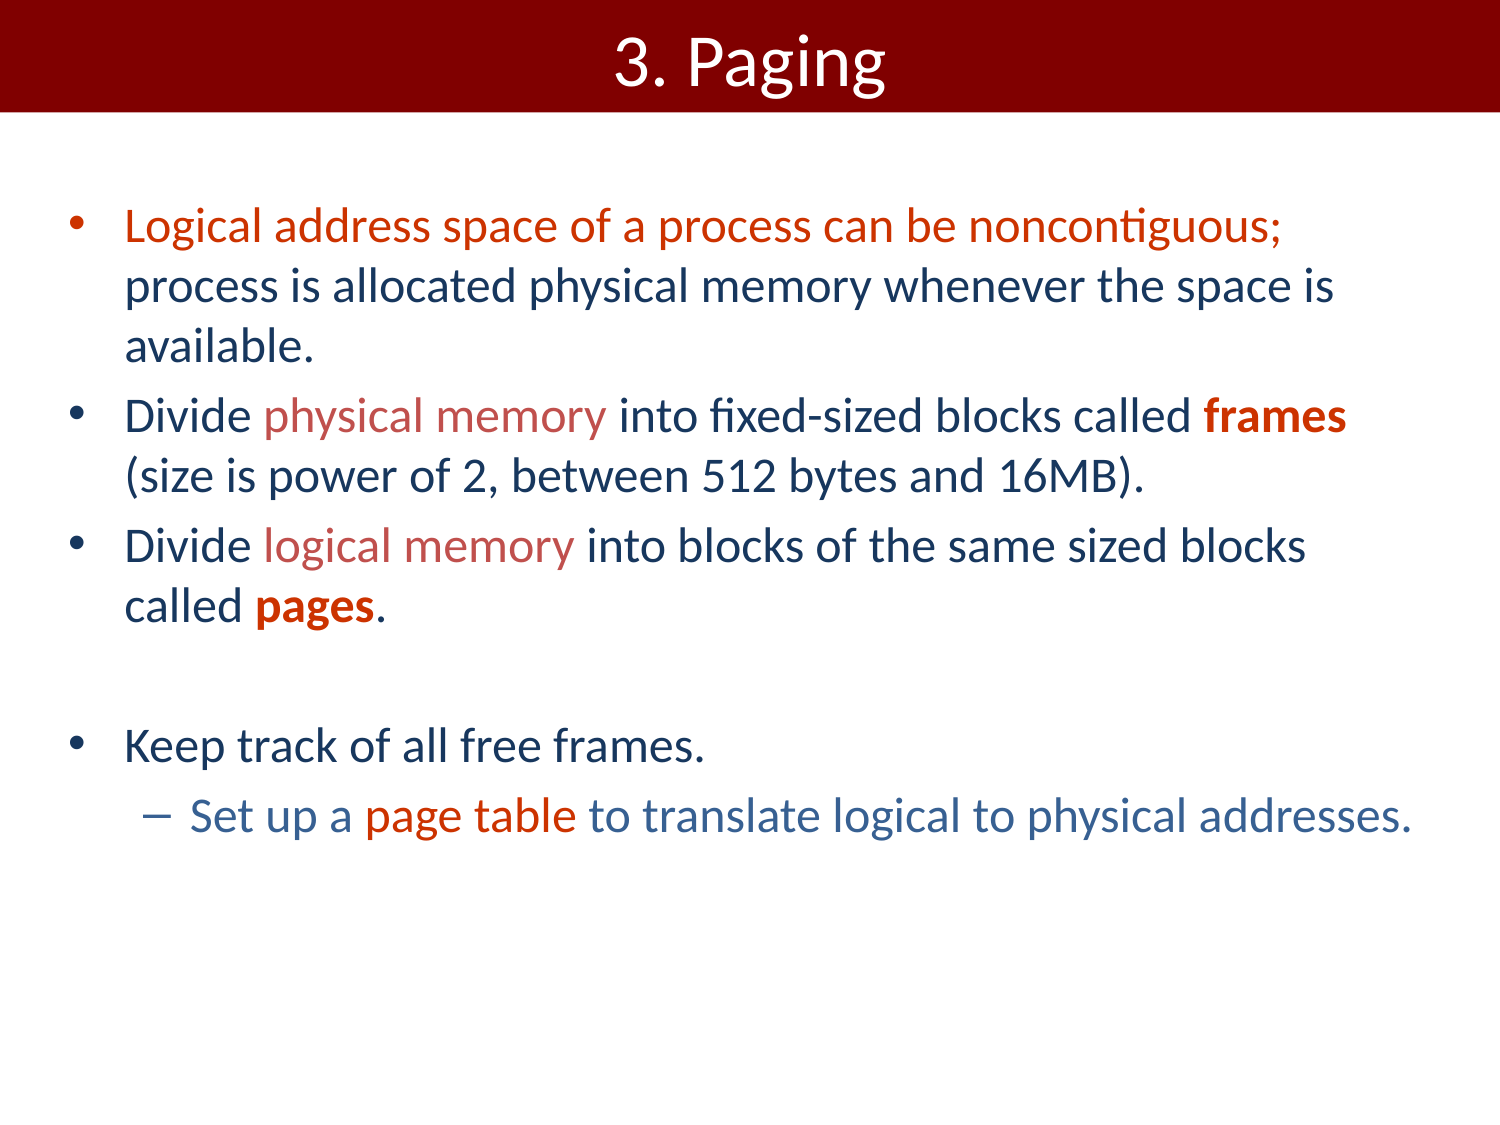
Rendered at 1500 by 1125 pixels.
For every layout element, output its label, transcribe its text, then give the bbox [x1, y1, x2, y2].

list Logical address space of a process can be noncontiguous; process is allocated physical memory whenever the space is available. Divide physical memory into fixed-sized blocks called frames (size is power of 2, between 512 bytes and 16MB). Divide logical memory into blocks of the same sized blocks called pages. Keep track of all free frames. Set up a page table to translate logical to physical addresses. [53, 184, 1448, 953]
title 3. Paging [0, 0, 1500, 113]
